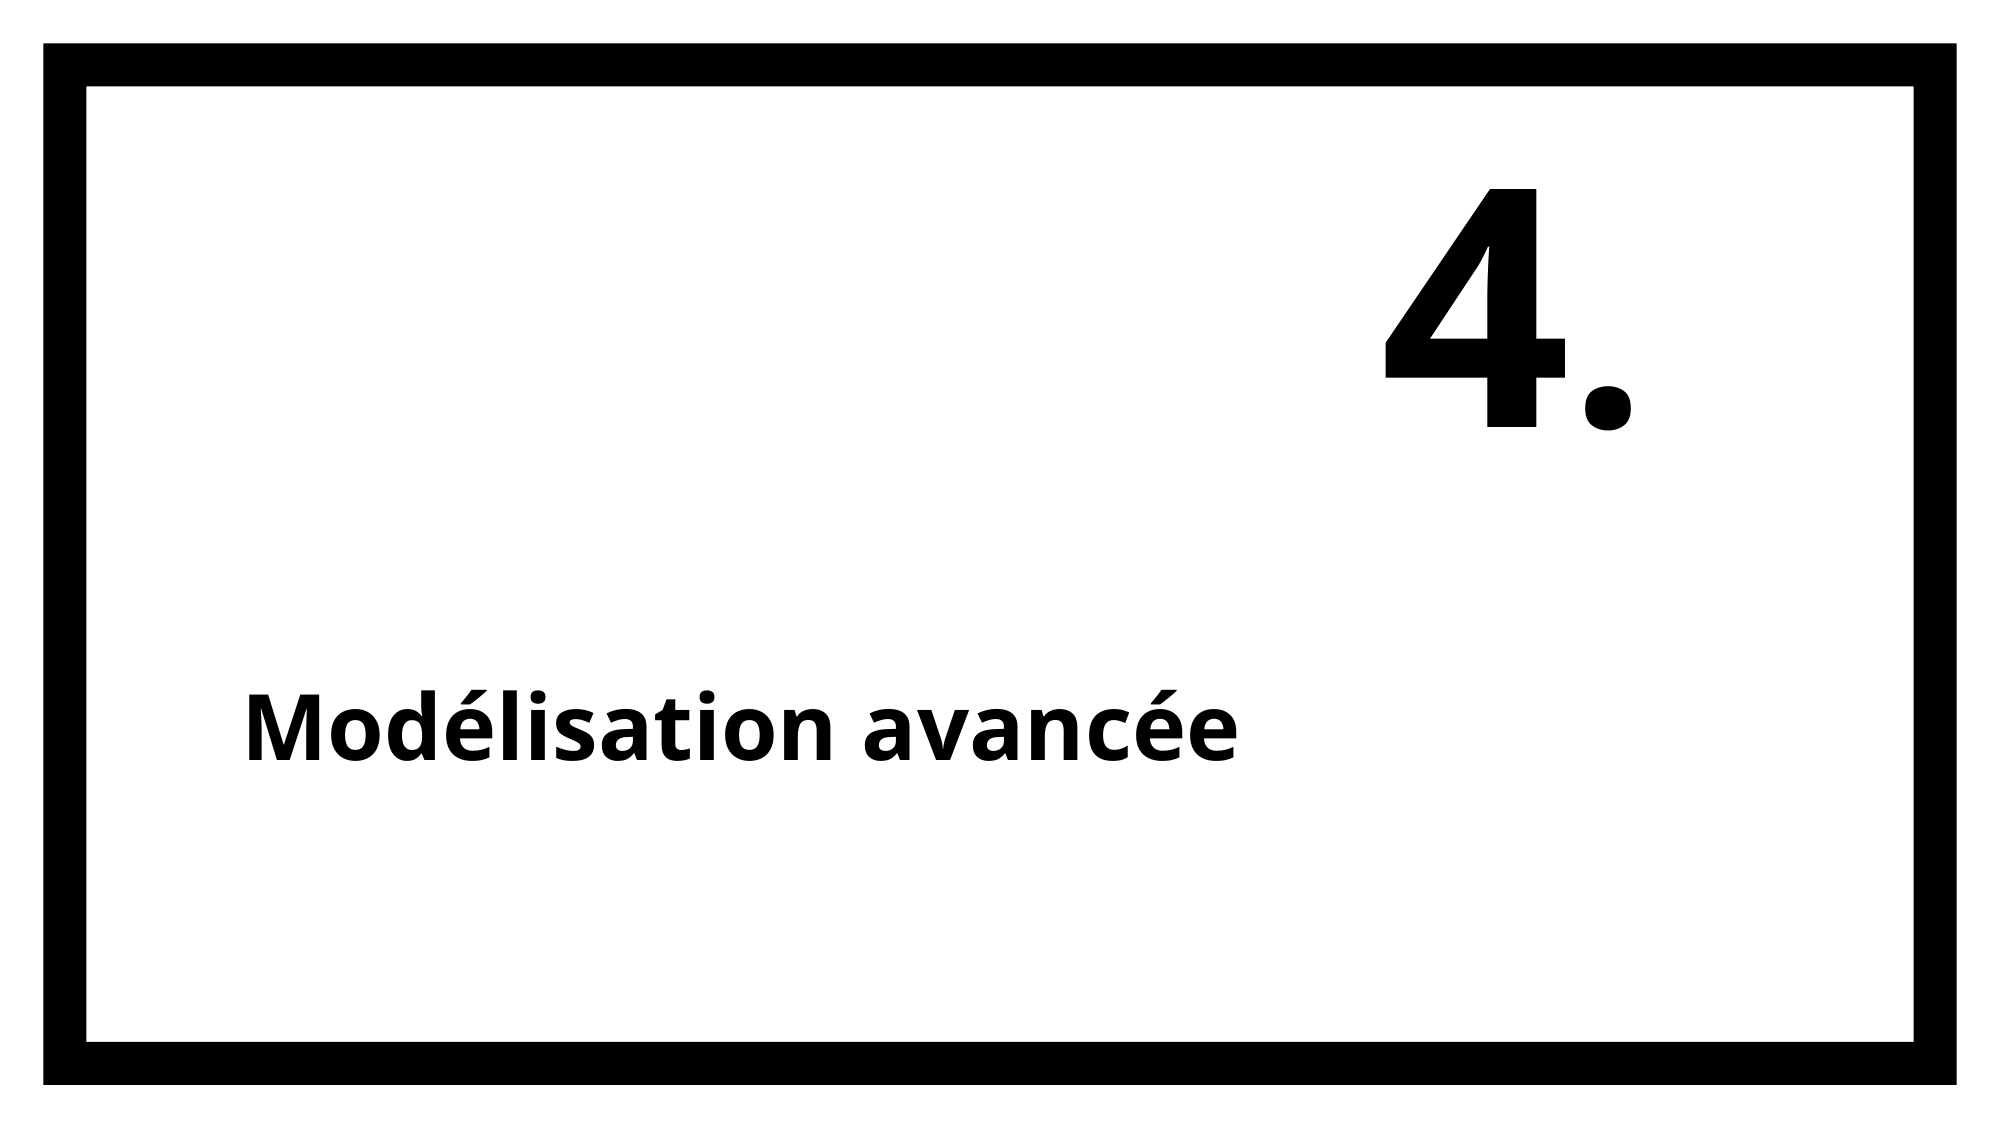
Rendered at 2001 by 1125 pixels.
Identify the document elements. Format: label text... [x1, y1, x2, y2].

text_box Modélisation avancée [221, 546, 1512, 801]
text_box 4. [1360, 73, 1849, 497]
